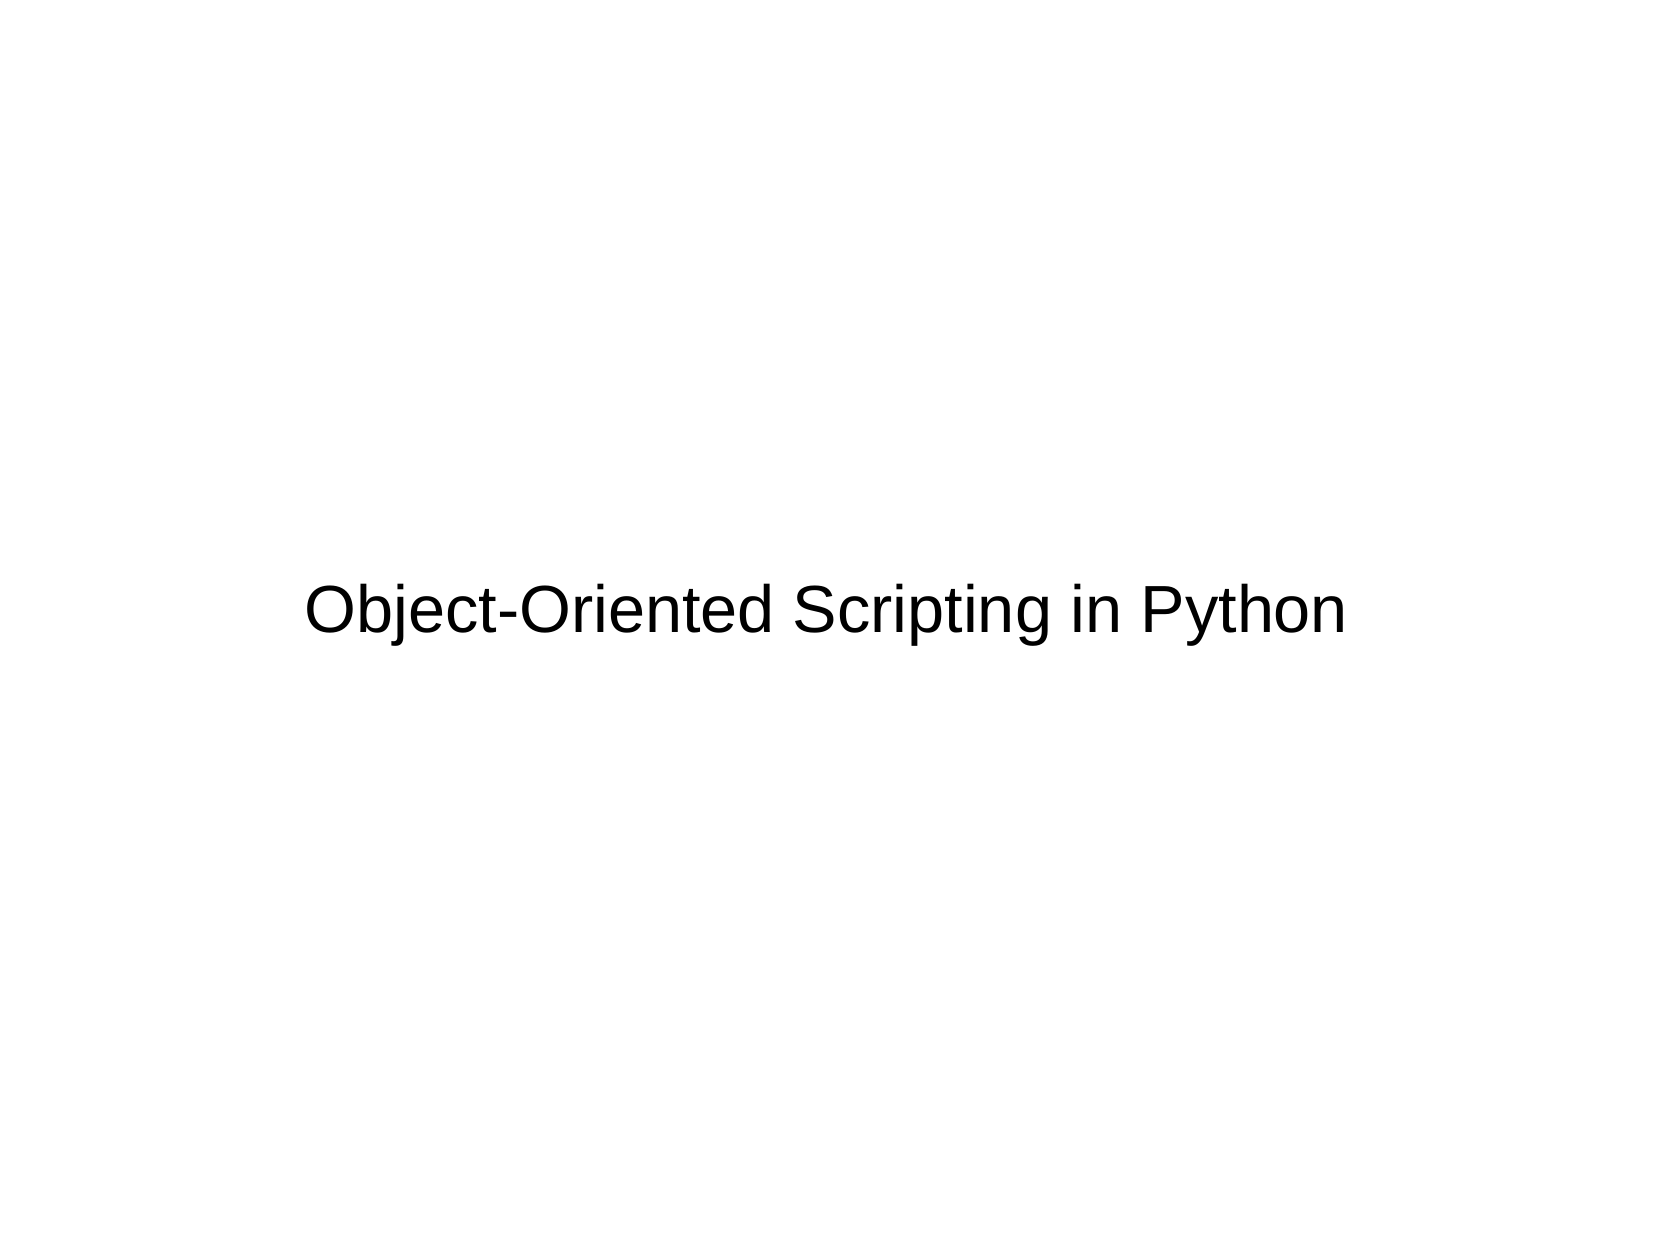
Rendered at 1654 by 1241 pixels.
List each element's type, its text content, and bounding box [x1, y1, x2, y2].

subtitle Object-Oriented Scripting in Python [82, 49, 1571, 1171]
